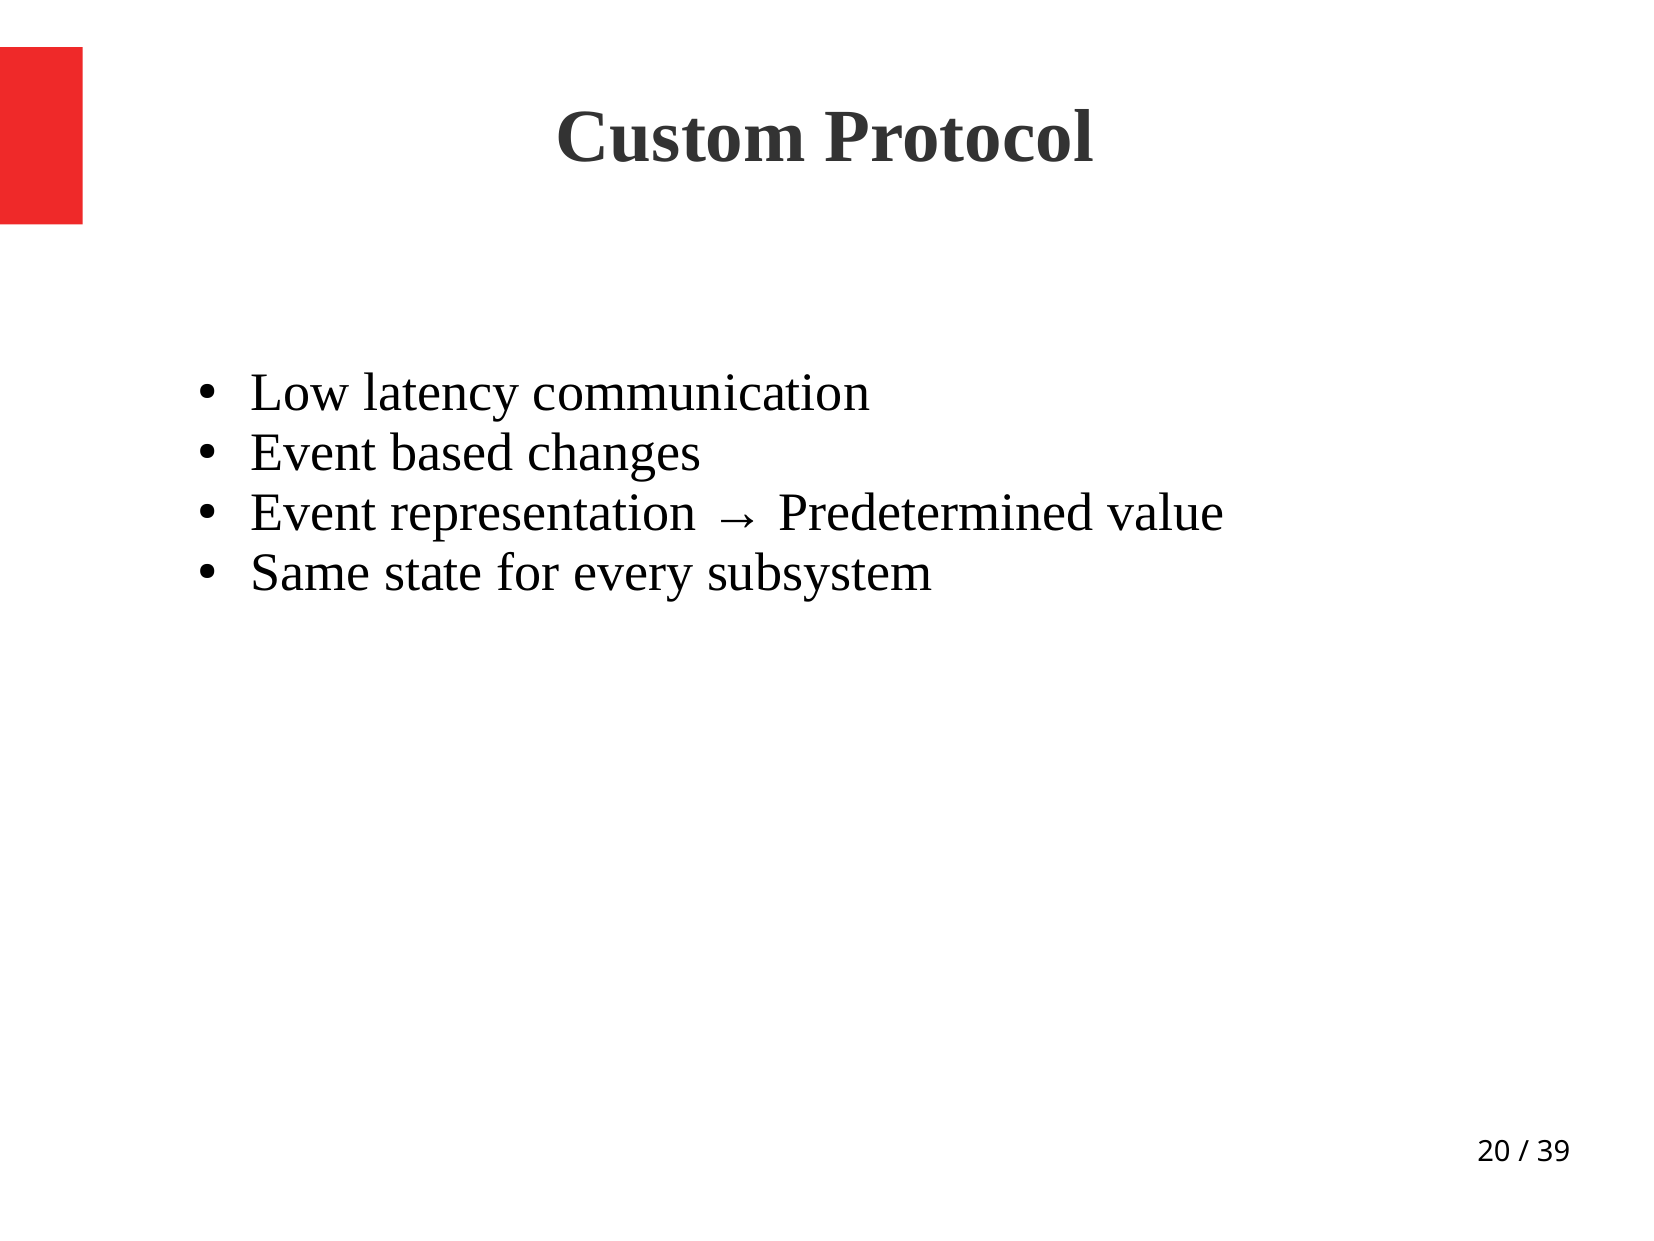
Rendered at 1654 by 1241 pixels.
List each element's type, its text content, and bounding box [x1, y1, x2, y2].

title Custom Protocol [150, 46, 1501, 226]
list Low latency communication Event based changes Event representation → Predetermined value Same state for every subsystem [180, 300, 1501, 1051]
